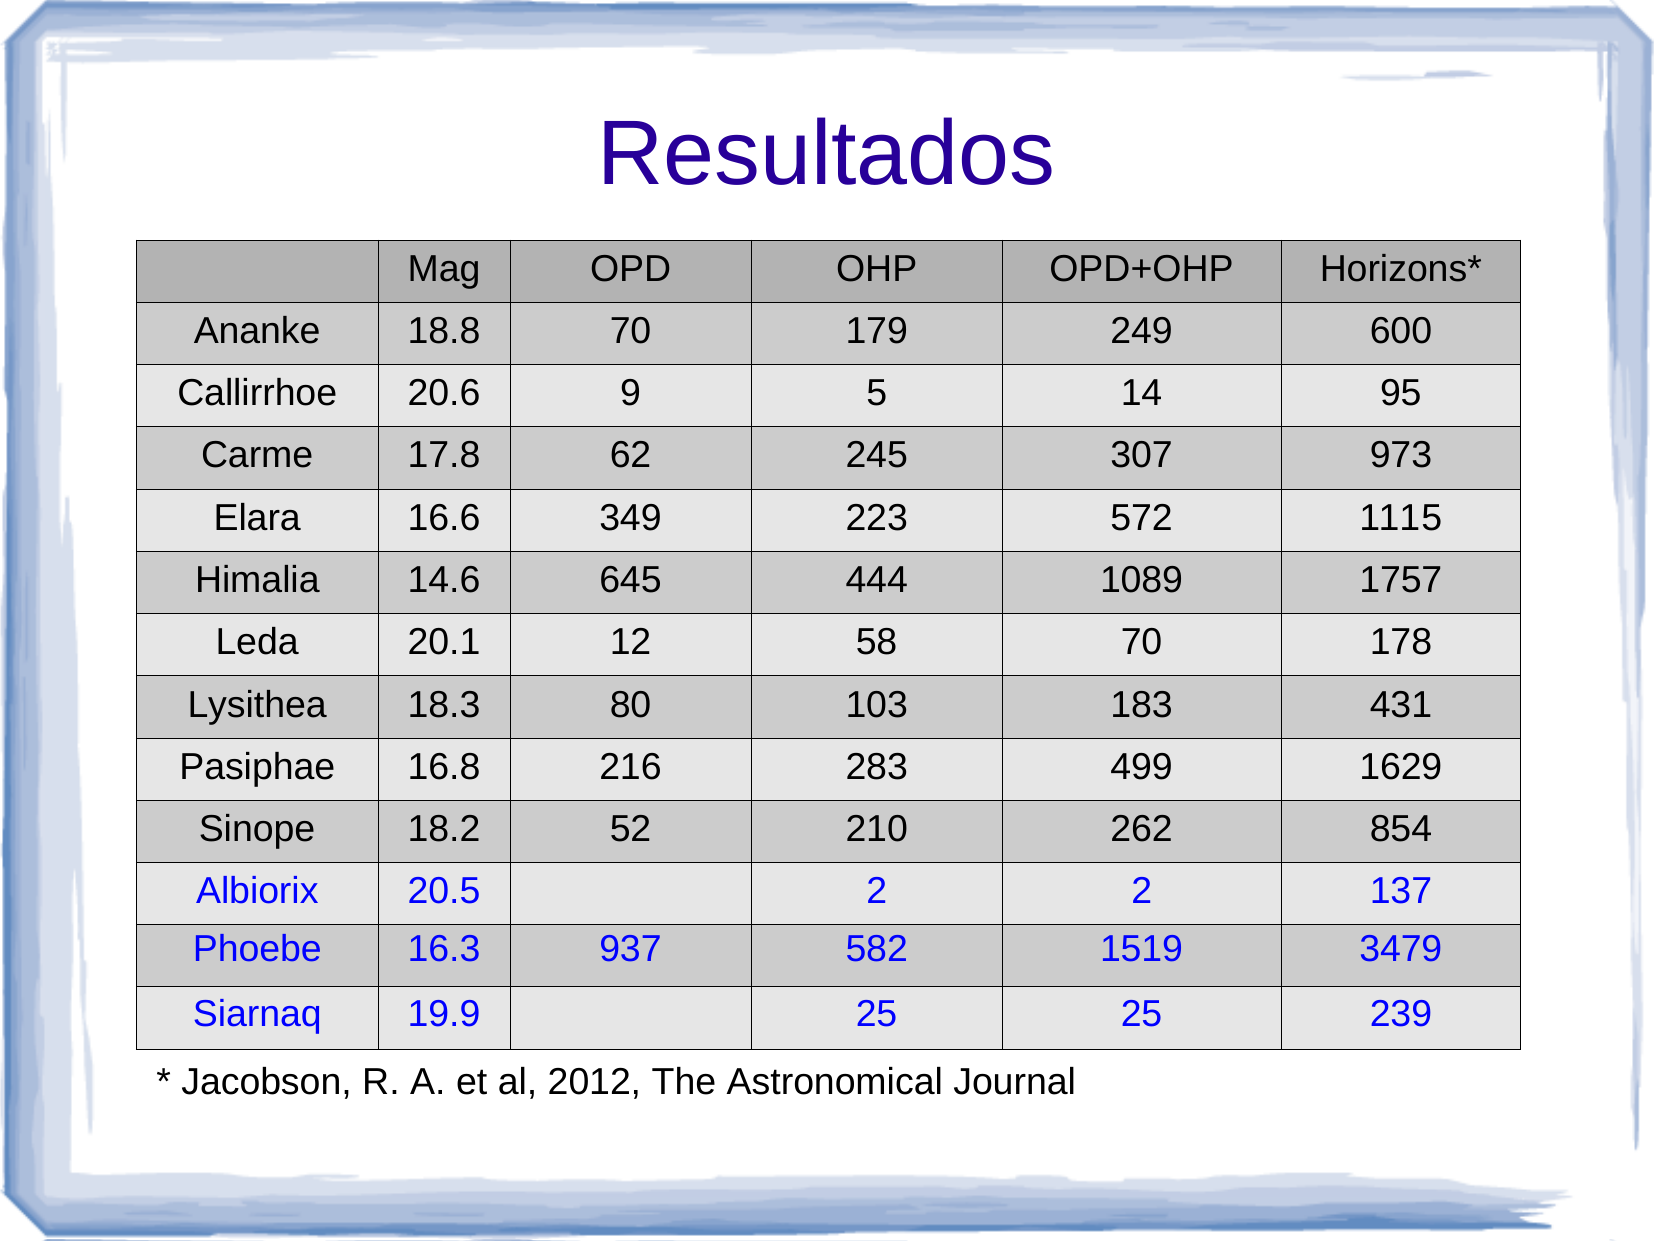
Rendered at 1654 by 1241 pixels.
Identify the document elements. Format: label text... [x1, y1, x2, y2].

table_cell 179 [752, 303, 1002, 364]
table_cell 20.1 [379, 614, 510, 675]
table_cell 70 [1003, 614, 1281, 675]
table_header OPD [511, 241, 751, 302]
table_cell 973 [1282, 427, 1520, 489]
table_cell 14 [1003, 365, 1281, 426]
text_box * Jacobson, R. A. et al, 2012, The Astronomical Journal [141, 1051, 1194, 1108]
table_cell 52 [511, 801, 751, 862]
table_cell Callirrhoe [137, 365, 378, 426]
table_cell Ananke [137, 303, 378, 364]
table_cell Elara [137, 490, 378, 551]
table_cell 249 [1003, 303, 1281, 364]
table_header [137, 241, 378, 302]
table_cell 223 [752, 490, 1002, 551]
table_cell Lysithea [137, 676, 378, 738]
table_cell 18.3 [379, 676, 510, 738]
table_cell 1519 [1003, 925, 1281, 986]
table_header OPD+OHP [1003, 241, 1281, 302]
table_cell 58 [752, 614, 1002, 675]
table_cell 854 [1282, 801, 1520, 862]
table_cell 210 [752, 801, 1002, 862]
table_cell 431 [1282, 676, 1520, 738]
table_cell 19.9 [379, 987, 510, 1049]
table_cell 20.5 [379, 863, 510, 924]
table_cell 25 [1003, 987, 1281, 1049]
table_cell [511, 863, 751, 924]
table_cell 95 [1282, 365, 1520, 426]
table_cell 572 [1003, 490, 1281, 551]
table_cell 1115 [1282, 490, 1520, 551]
table_cell Carme [137, 427, 378, 489]
table_cell 18.8 [379, 303, 510, 364]
table_cell 239 [1282, 987, 1520, 1049]
table_cell 20.6 [379, 365, 510, 426]
table_cell Himalia [137, 552, 378, 613]
table_cell 600 [1282, 303, 1520, 364]
table_header OHP [752, 241, 1002, 302]
table_cell 1089 [1003, 552, 1281, 613]
table_cell 18.2 [379, 801, 510, 862]
table_cell Albiorix [137, 863, 378, 924]
table_cell 2 [752, 863, 1002, 924]
table_cell 16.8 [379, 739, 510, 800]
table_cell Phoebe [137, 925, 378, 986]
table_cell 14.6 [379, 552, 510, 613]
table_cell Leda [137, 614, 378, 675]
table_cell 216 [511, 739, 751, 800]
table_cell 307 [1003, 427, 1281, 489]
table_cell 645 [511, 552, 751, 613]
table_cell Pasiphae [137, 739, 378, 800]
table_cell 183 [1003, 676, 1281, 738]
table_cell 1757 [1282, 552, 1520, 613]
table_cell 62 [511, 427, 751, 489]
table_cell 9 [511, 365, 751, 426]
table_cell 178 [1282, 614, 1520, 675]
title Resultados [82, 49, 1571, 257]
table_cell 582 [752, 925, 1002, 986]
table_header Mag [379, 241, 510, 302]
table_cell [511, 987, 751, 1049]
table_cell 137 [1282, 863, 1520, 924]
table_cell 283 [752, 739, 1002, 800]
table_cell 245 [752, 427, 1002, 489]
table_cell Sinope [137, 801, 378, 862]
table_cell 70 [511, 303, 751, 364]
table_cell 349 [511, 490, 751, 551]
table_cell 499 [1003, 739, 1281, 800]
table_cell 2 [1003, 863, 1281, 924]
table_cell 5 [752, 365, 1002, 426]
table_cell Siarnaq [137, 987, 378, 1049]
table_cell 1629 [1282, 739, 1520, 800]
table_cell 3479 [1282, 925, 1520, 986]
table_cell 17.8 [379, 427, 510, 489]
table_cell 444 [752, 552, 1002, 613]
table_cell 12 [511, 614, 751, 675]
table_header Horizons* [1282, 241, 1520, 302]
table_cell 16.6 [379, 490, 510, 551]
picture [0, 0, 1654, 1241]
table_cell 937 [511, 925, 751, 986]
table_cell 80 [511, 676, 751, 738]
table_cell 16.3 [379, 925, 510, 986]
table_cell 25 [752, 987, 1002, 1049]
table_cell 103 [752, 676, 1002, 738]
table_cell 262 [1003, 801, 1281, 862]
